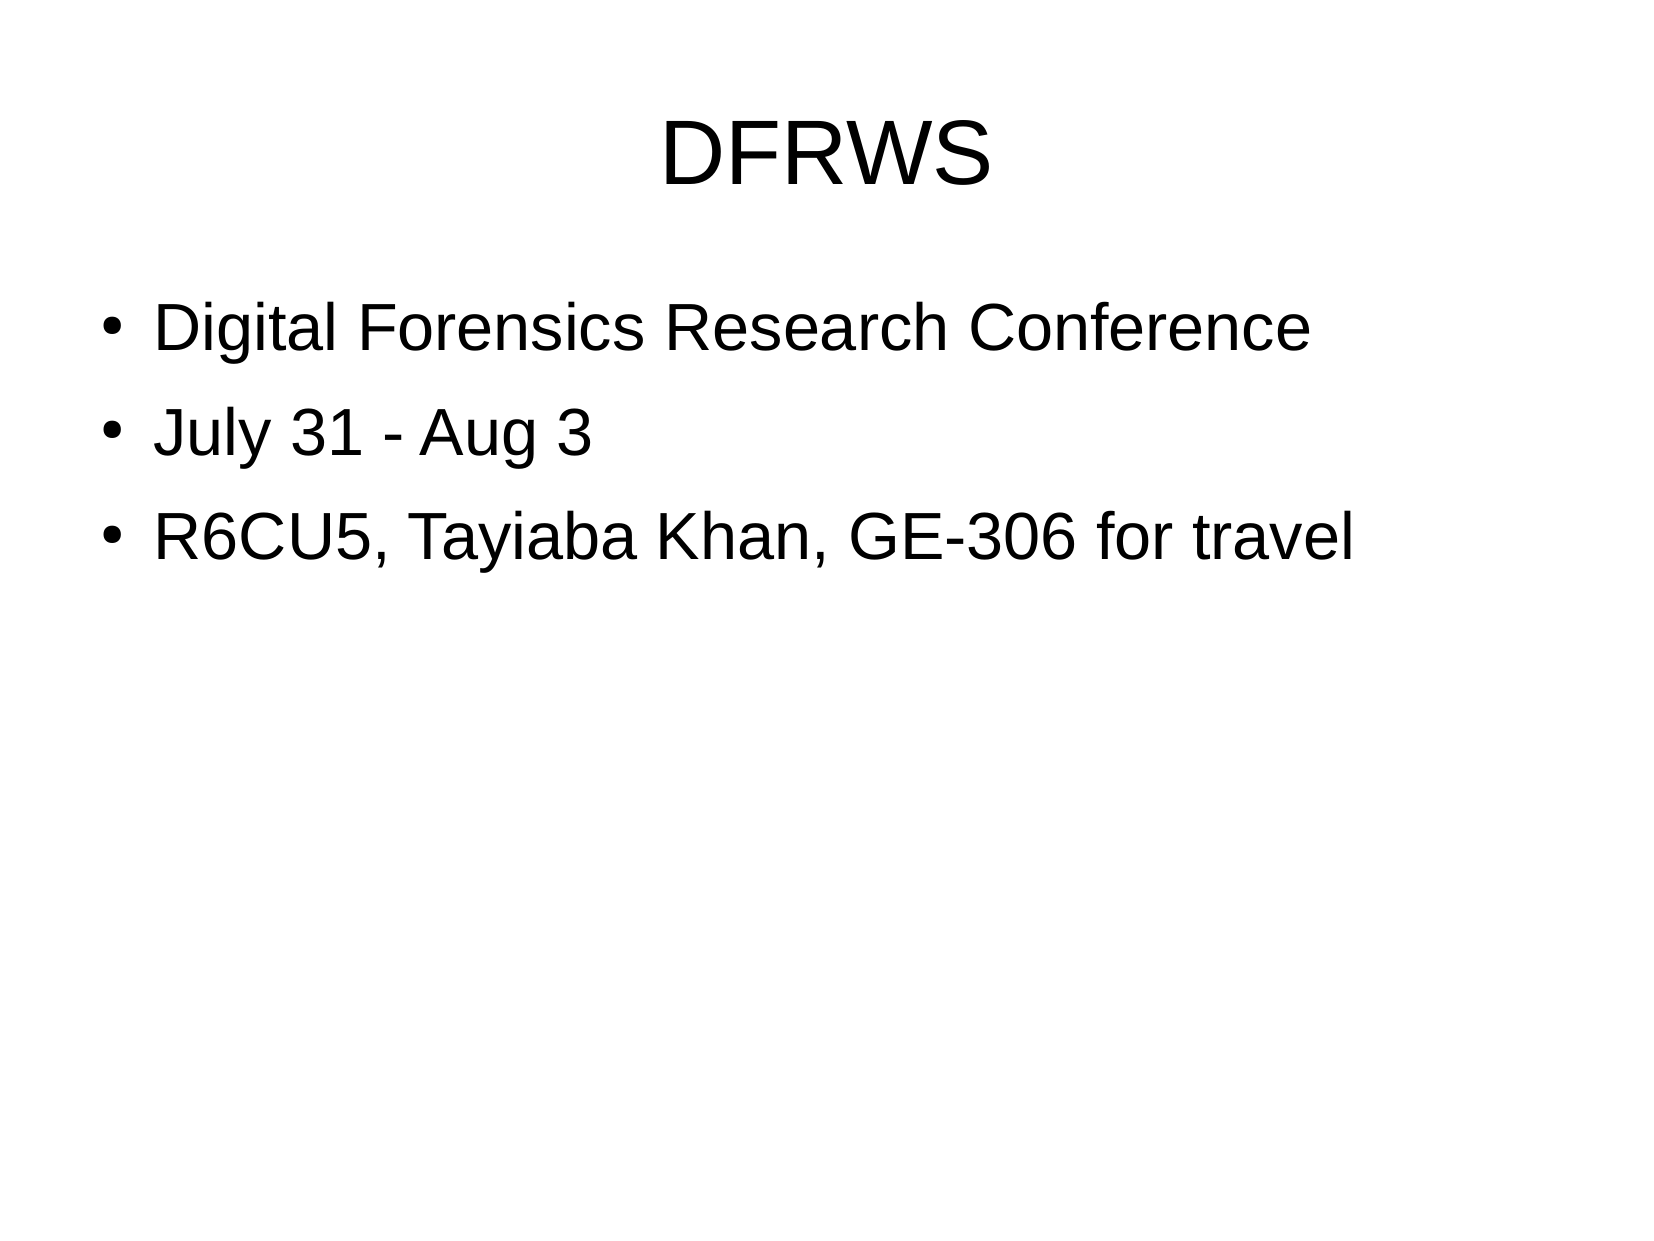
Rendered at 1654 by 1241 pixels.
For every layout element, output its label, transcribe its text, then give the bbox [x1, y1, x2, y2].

list Digital Forensics Research Conference July 31 - Aug 3 R6CU5, Tayiaba Khan, GE-306 for travel [82, 290, 1571, 1094]
title DFRWS [82, 56, 1571, 250]
